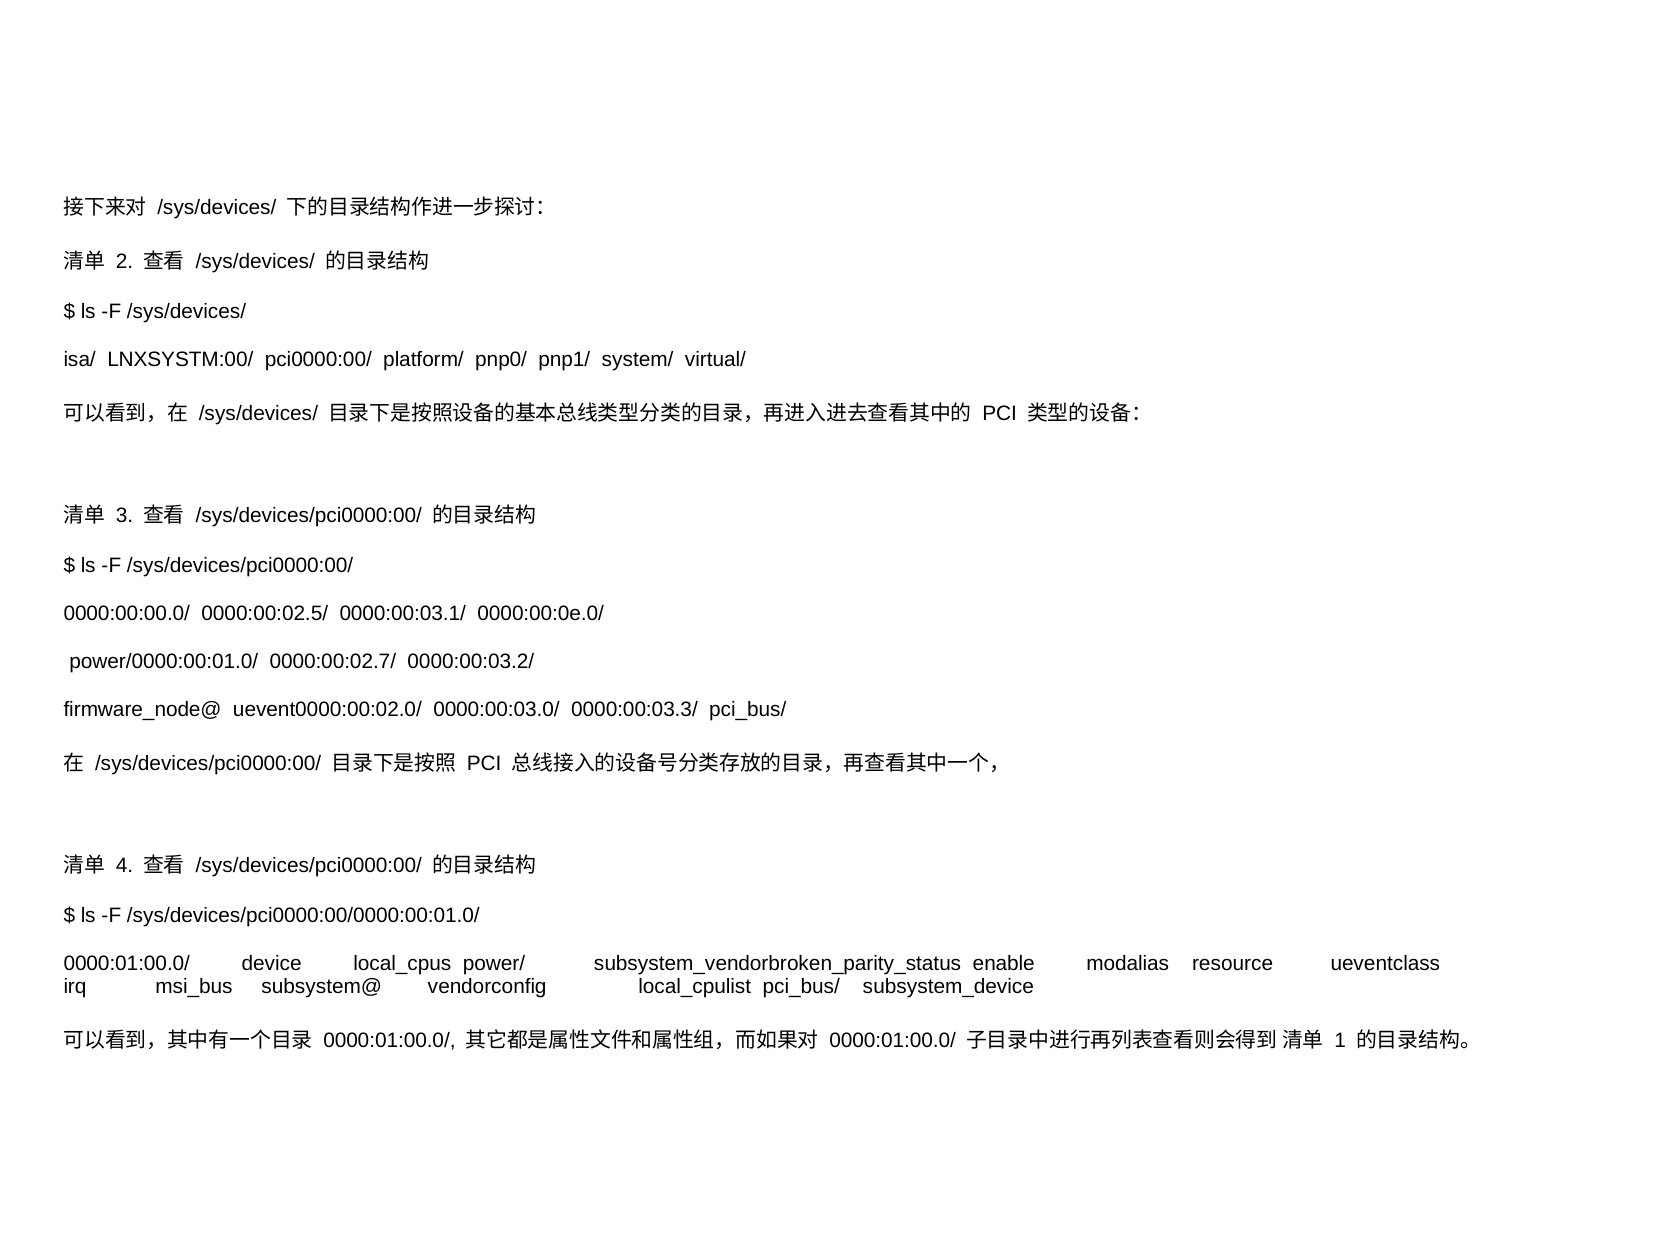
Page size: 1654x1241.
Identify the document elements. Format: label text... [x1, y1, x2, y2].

text_box 接下来对 /sys/devices/ 下的目录结构作进一步探讨： 清单 2. 查看 /sys/devices/ 的目录结构 $ ls -F /sys/devices/ isa/ LNXSYSTM:00/ pci0000:00/ platform/ pnp0/ pnp1/ system/ virtual/ 可以看到，在 /sys/devices/ 目录下是按照设备的基本总线类型分类的目录，再进入进去查看其中的 PCI 类型的设备： 清单 3. 查看 /sys/devices/pci0000:00/ 的目录结构 $ ls -F /sys/devices/pci0000:00/ 0000:00:00.0/ 0000:00:02.5/ 0000:00:03.1/ 0000:00:0e.0/ power/0000:00:01.0/ 0000:00:02.7/ 0000:00:03.2/ firmware_node@ uevent0000:00:02.0/ 0000:00:03.0/ 0000:00:03.3/ pci_bus/ 在 /sys/devices/pci0000:00/ 目录下是按照 PCI 总线接入的设备号分类存放的目录，再查看其中一个， 清单 4. 查看 /sys/devices/pci0000:00/ 的目录结构 $ ls -F /sys/devices/pci0000:00/0000:00:01.0/ 0000:01:00.0/ device local_cpus power/ subsystem_vendorbroken_parity_status enable modalias resource ueventclass irq msi_bus subsystem@ vendorconfig local_cpulist pci_bus/ subsystem_device 可以看到，其中有一个目录 0000:01:00.0/, 其它都是属性文件和属性组，而如果对 0000:01:00.0/ 子目录中进行再列表查看则会得到 清单 1 的目录结构。 [48, 182, 1618, 1116]
